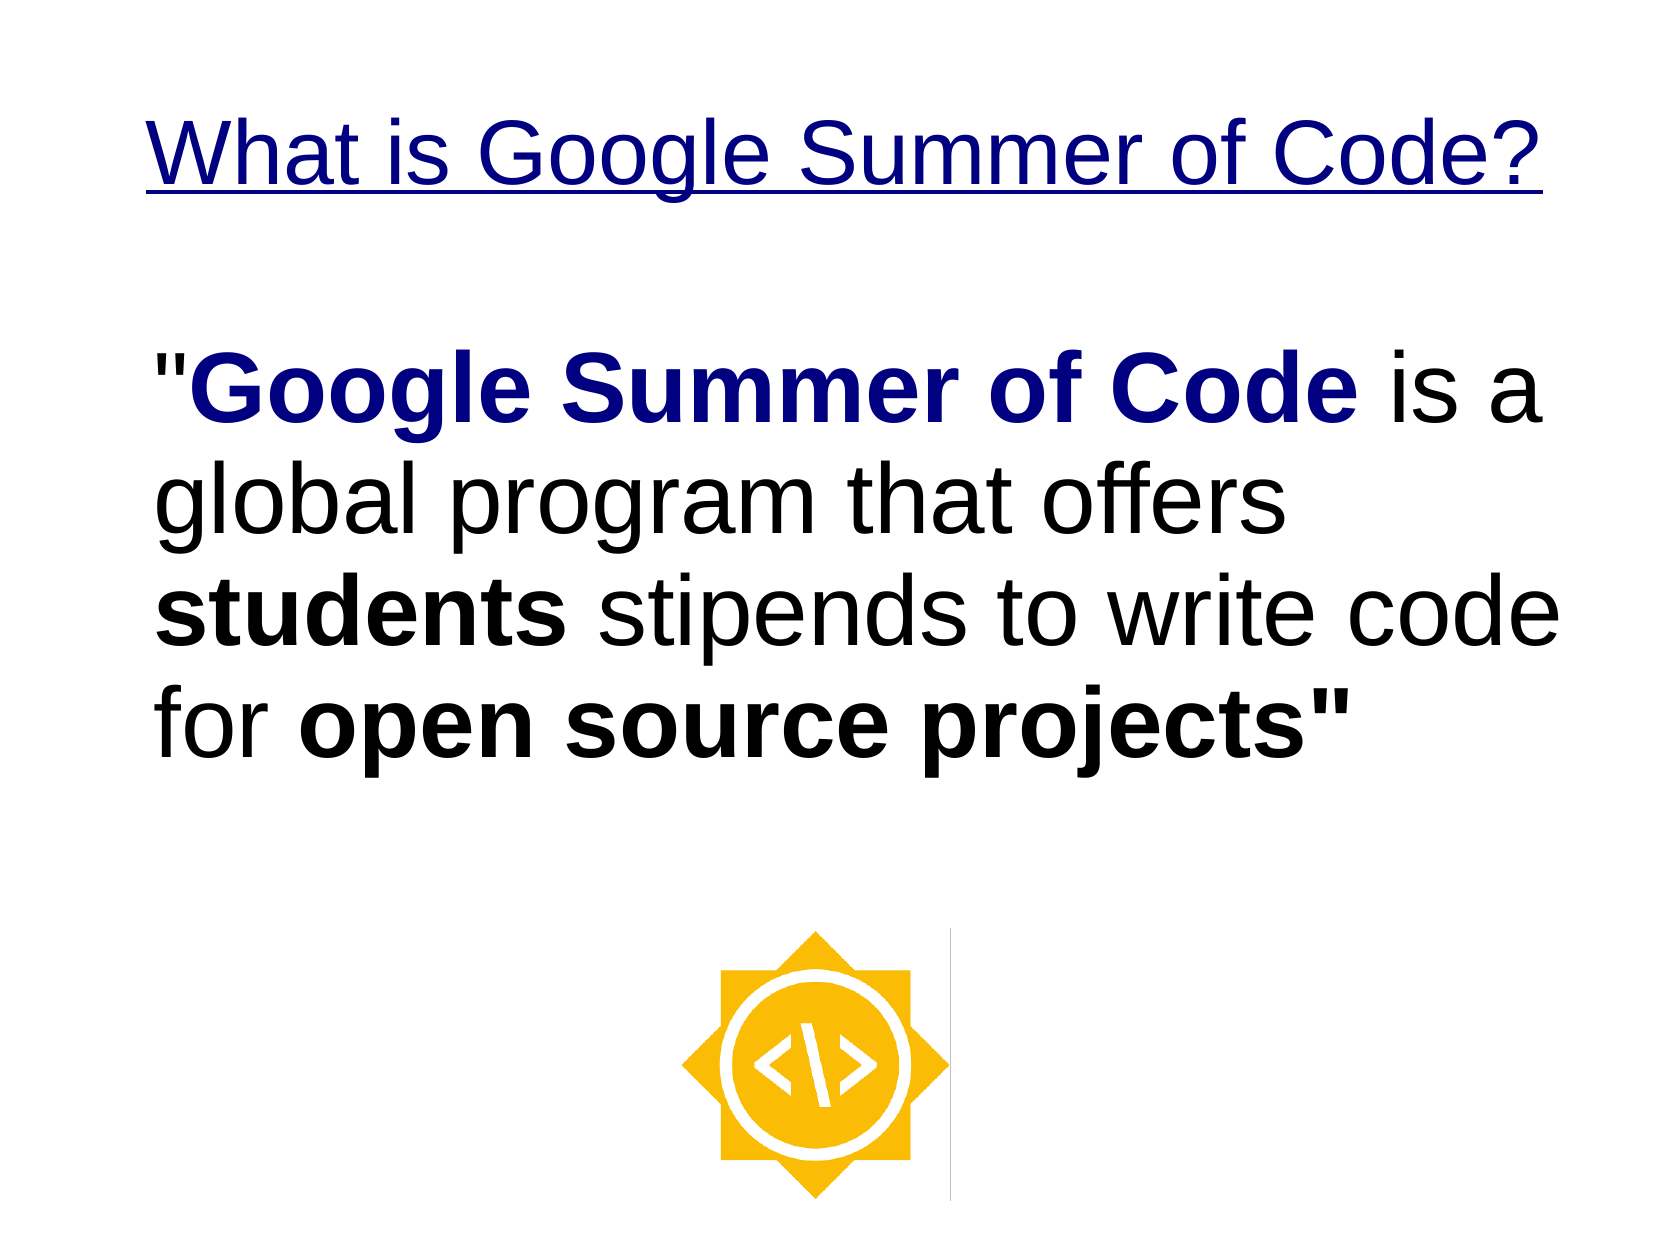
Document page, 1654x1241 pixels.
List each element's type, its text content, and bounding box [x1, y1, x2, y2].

title What is Google Summer of Code? [82, 49, 1571, 257]
picture [678, 928, 951, 1201]
list "Google Summer of Code is a global program that offers students stipends to write code for open source projects" [82, 331, 1571, 1051]
